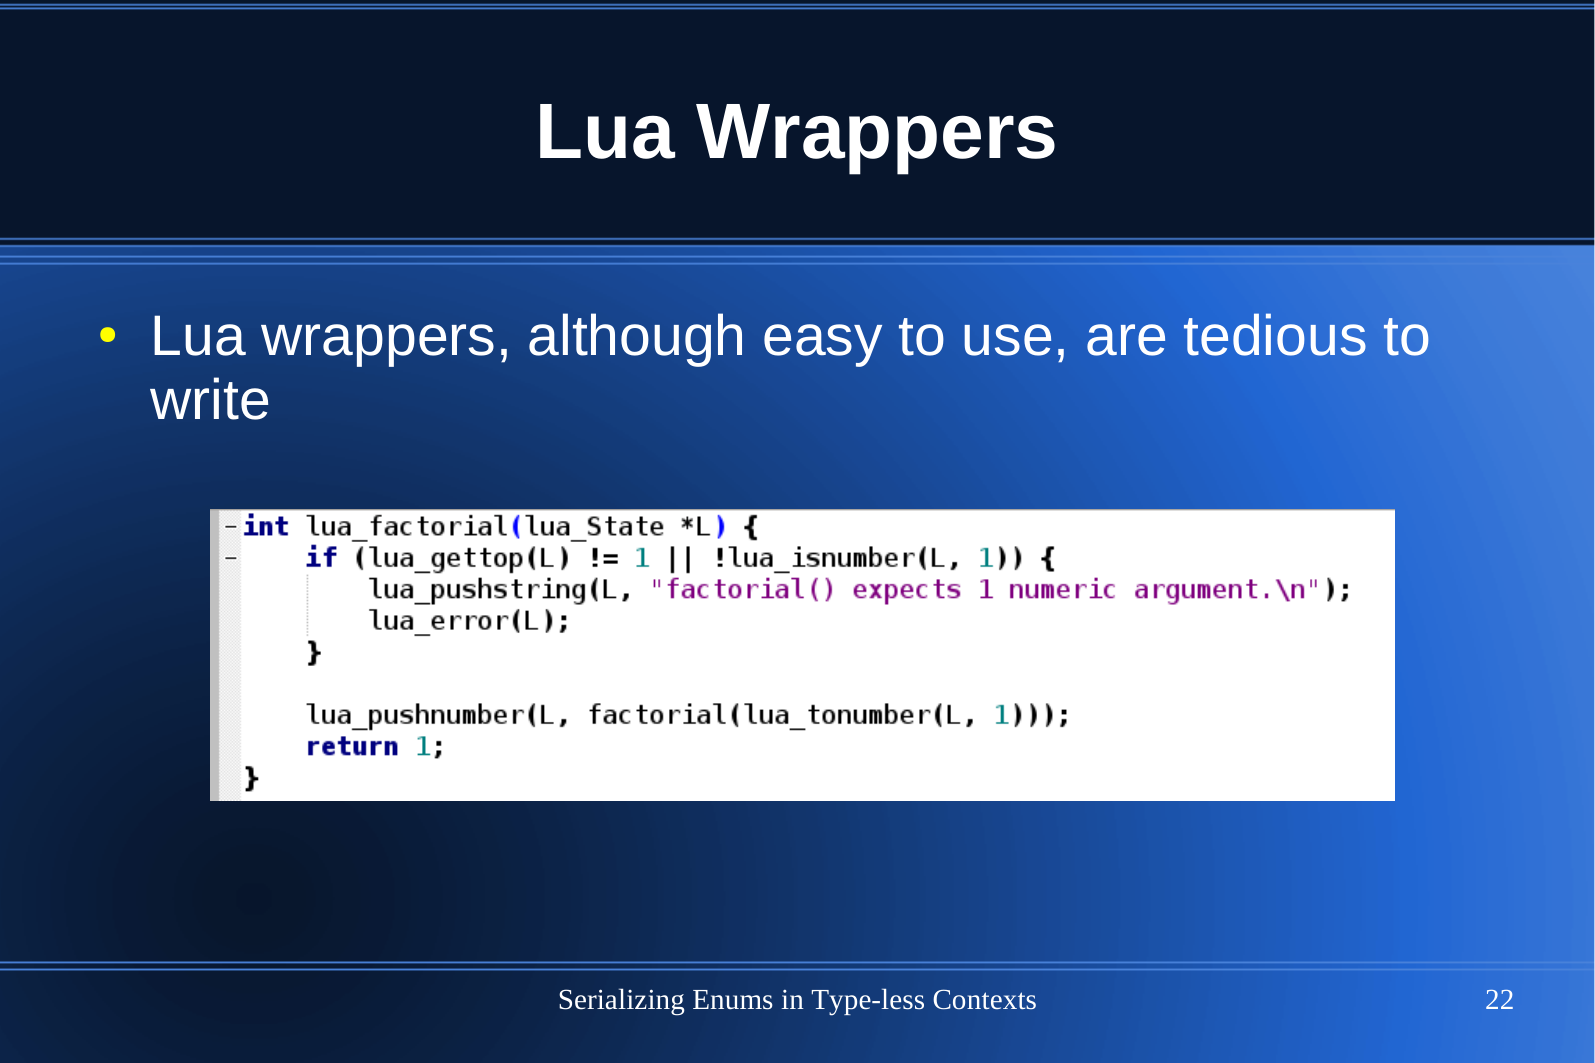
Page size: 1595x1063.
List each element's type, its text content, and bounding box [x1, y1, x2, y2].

list Lua wrappers, although easy to use, are tedious to write [79, 304, 1515, 921]
title Lua Wrappers [79, 42, 1515, 220]
picture [0, 0, 1595, 1063]
